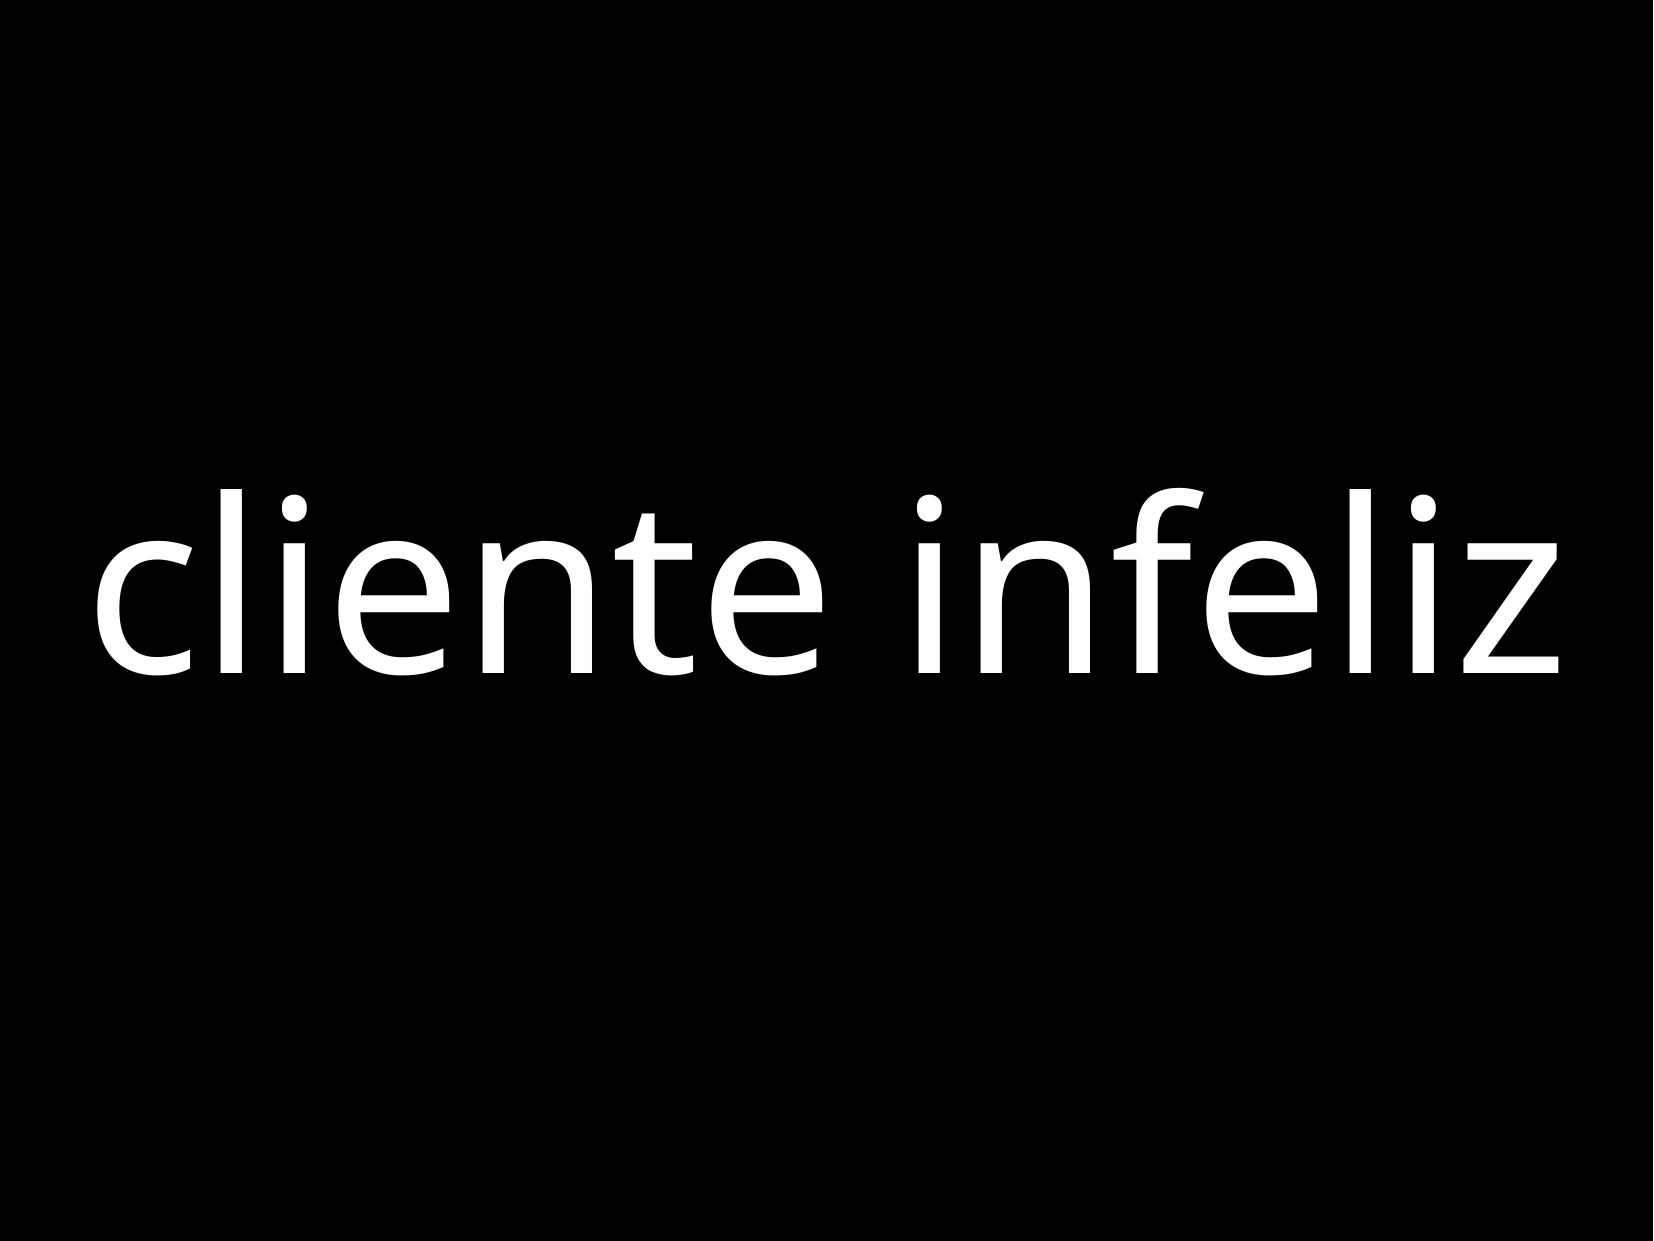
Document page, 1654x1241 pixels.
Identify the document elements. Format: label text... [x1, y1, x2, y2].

text_box cliente infeliz [82, 56, 1571, 1102]
